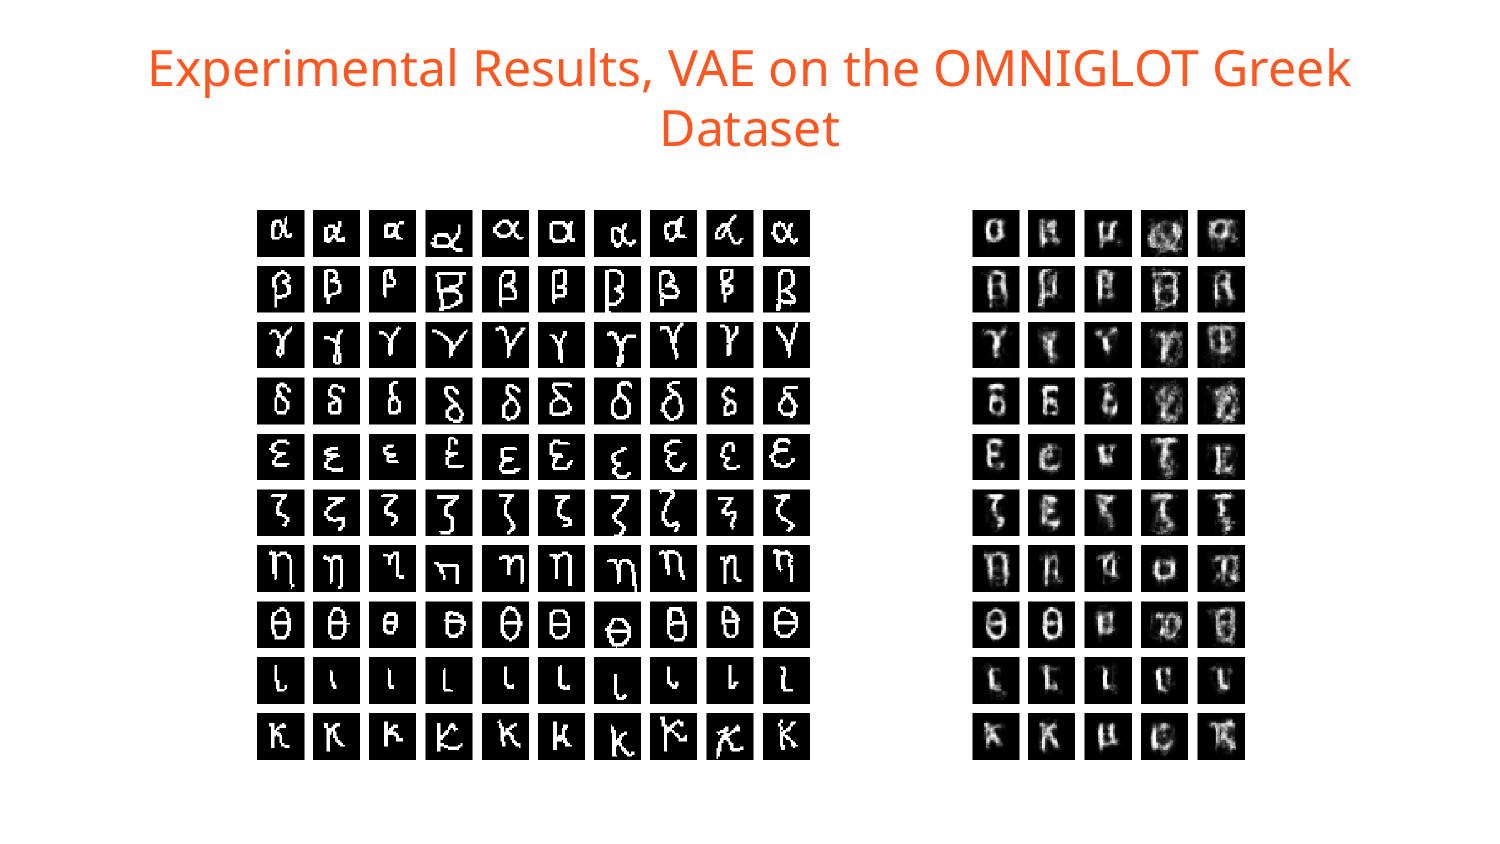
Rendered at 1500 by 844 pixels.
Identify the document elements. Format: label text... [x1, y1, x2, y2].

picture [962, 200, 1253, 769]
title Experimental Results, VAE on the OMNIGLOT Greek Dataset [119, 21, 1381, 167]
picture [247, 200, 818, 769]
